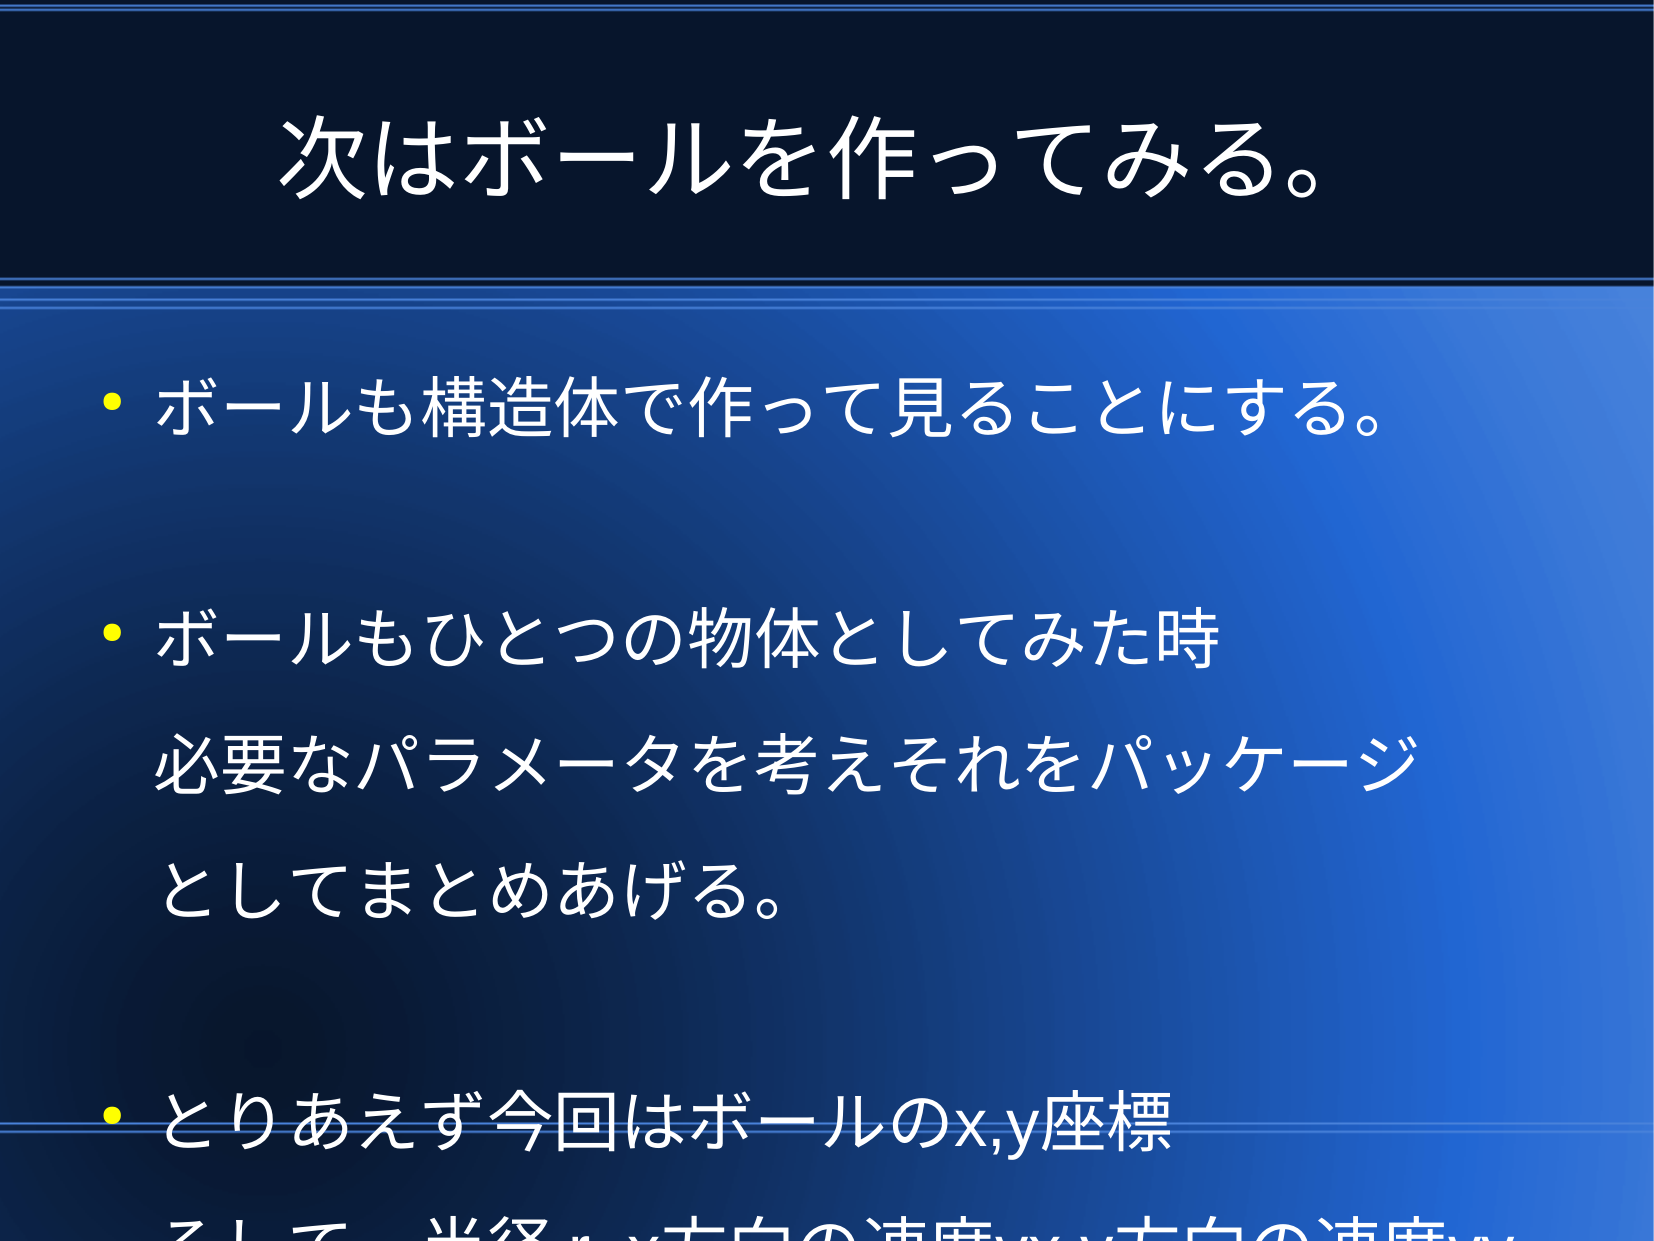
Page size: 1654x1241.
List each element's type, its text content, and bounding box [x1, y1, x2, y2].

list ボールも構造体で作って見ることにする。 ボールもひとつの物体としてみた時 必要なパラメータを考えそれをパッケージ としてまとめあげる。 とりあえず今回はボールのx,y座標 そして、半径 r ,x方向の速度vx,y方向の速度vy [82, 355, 1571, 1174]
picture [1262, 1229, 1280, 1241]
picture [809, 1229, 827, 1241]
picture [521, 1224, 541, 1235]
title 次はボールを作ってみる。 [82, 49, 1571, 257]
picture [1193, 1232, 1236, 1241]
picture [891, 1237, 901, 1241]
picture [740, 1232, 783, 1241]
picture [830, 1229, 849, 1241]
picture [0, 0, 1654, 1241]
picture [1358, 1237, 1369, 1241]
picture [1343, 1237, 1353, 1241]
picture [1283, 1229, 1302, 1241]
picture [906, 1237, 917, 1241]
